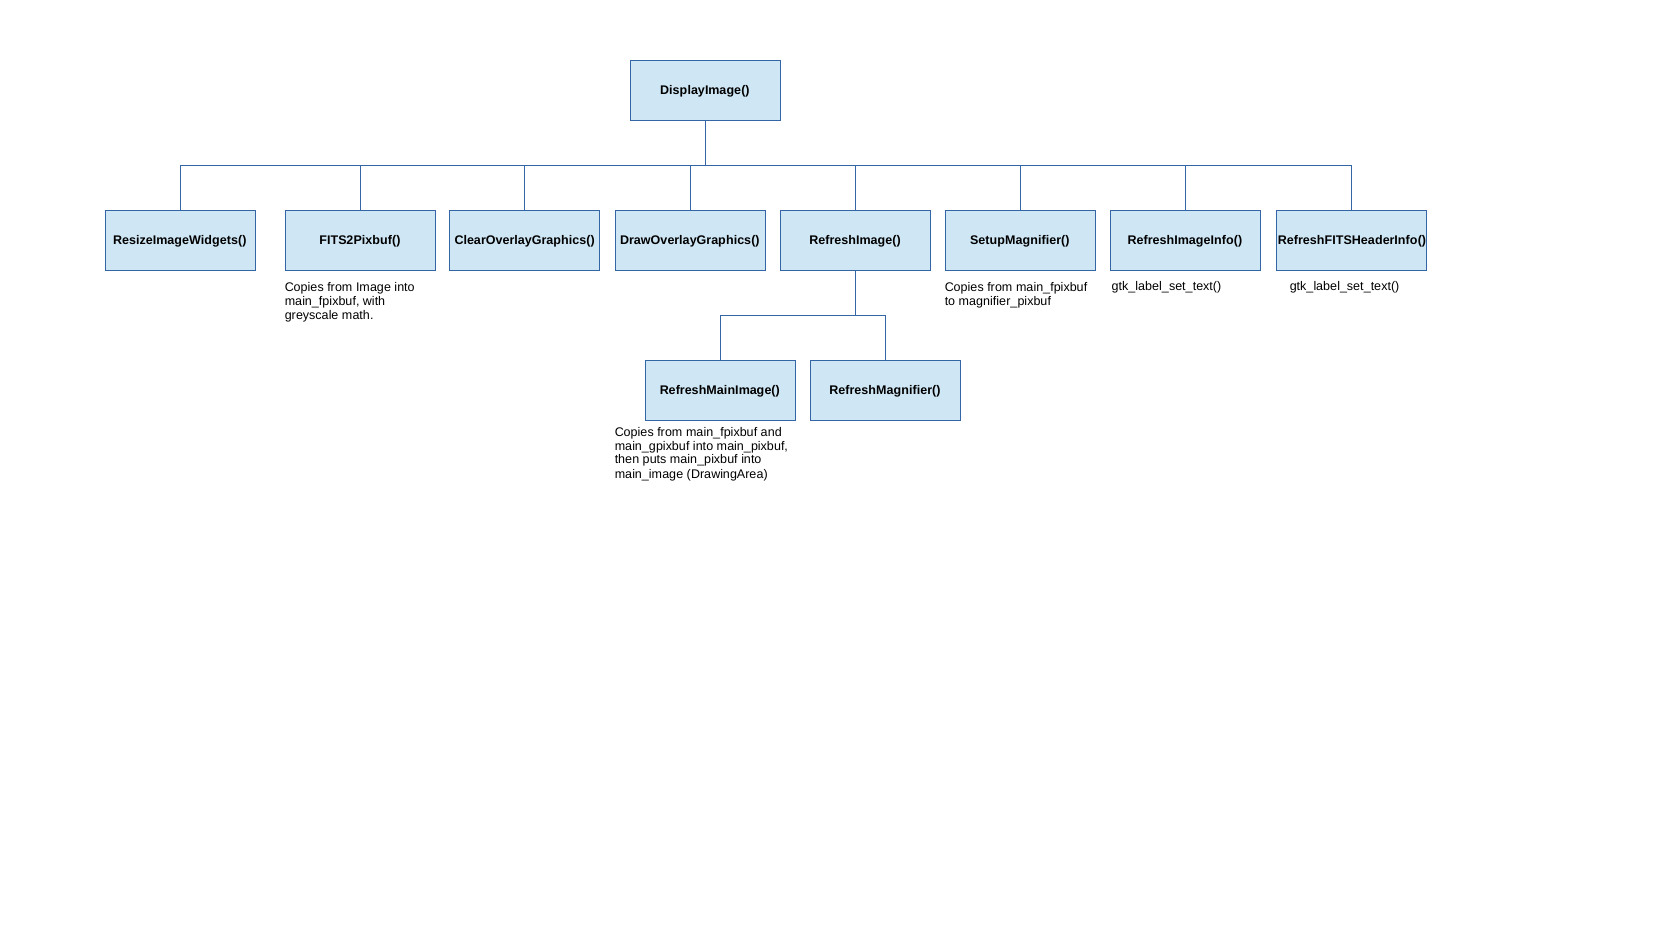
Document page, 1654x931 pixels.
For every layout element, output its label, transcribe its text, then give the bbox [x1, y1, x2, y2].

text_box RefreshImageInfo() [1110, 210, 1261, 271]
text_box gtk_label_set_text() [1275, 272, 1456, 316]
text_box DrawOverlayGraphics() [615, 210, 766, 271]
text_box Copies from main_fpixbuf to magnifier_pixbuf [930, 273, 1096, 316]
text_box gtk_label_set_text() [1096, 272, 1275, 316]
text_box Copies from Image into main_fpixbuf, with greyscale math. [270, 273, 451, 331]
text_box RefreshFITSHeaderInfo() [1276, 210, 1427, 271]
text_box ResizeImageWidgets() [105, 210, 256, 271]
text_box Copies from main_fpixbuf and main_gpixbuf into main_pixbuf, then puts main_pixbuf into main_image (DrawingArea) [600, 417, 813, 496]
text_box SetupMagnifier() [945, 210, 1096, 271]
text_box RefreshImage() [780, 210, 931, 271]
text_box RefreshMainImage() [645, 360, 796, 417]
text_box ClearOverlayGraphics() [449, 210, 600, 271]
text_box DisplayImage() [630, 60, 781, 121]
text_box RefreshMagnifier() [810, 360, 961, 421]
text_box FITS2Pixbuf() [285, 210, 436, 271]
